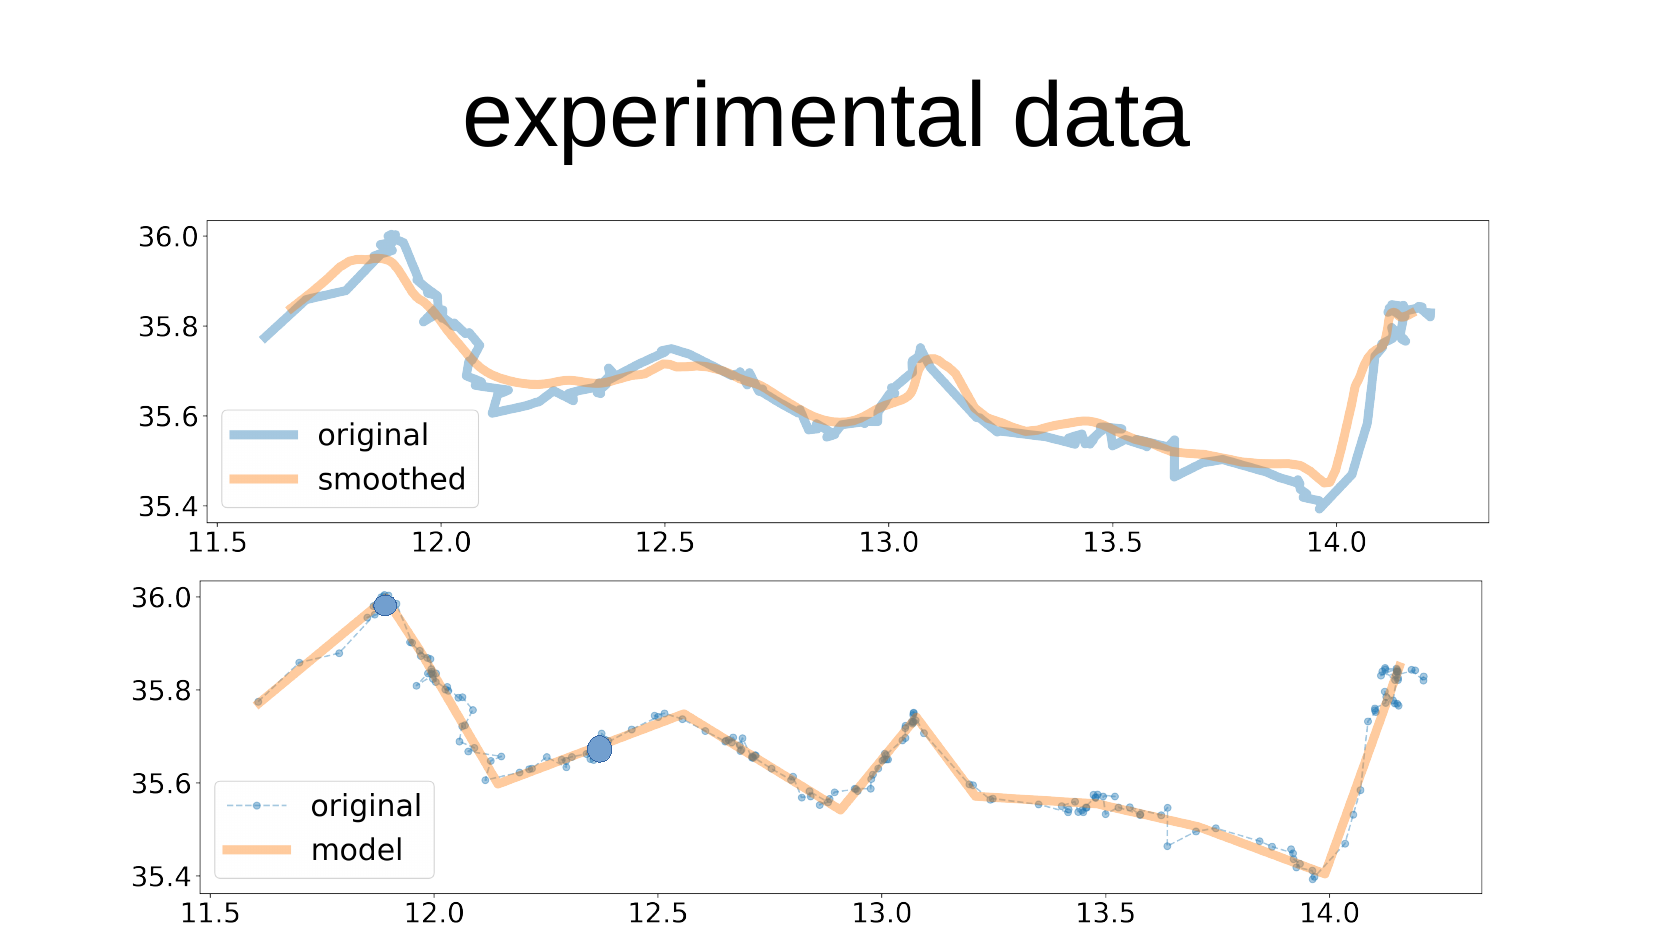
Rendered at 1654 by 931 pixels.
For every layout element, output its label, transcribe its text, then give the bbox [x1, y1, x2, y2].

text_box [587, 735, 612, 763]
title experimental data [82, 37, 1571, 165]
text_box [373, 594, 397, 616]
picture [0, 165, 1654, 931]
